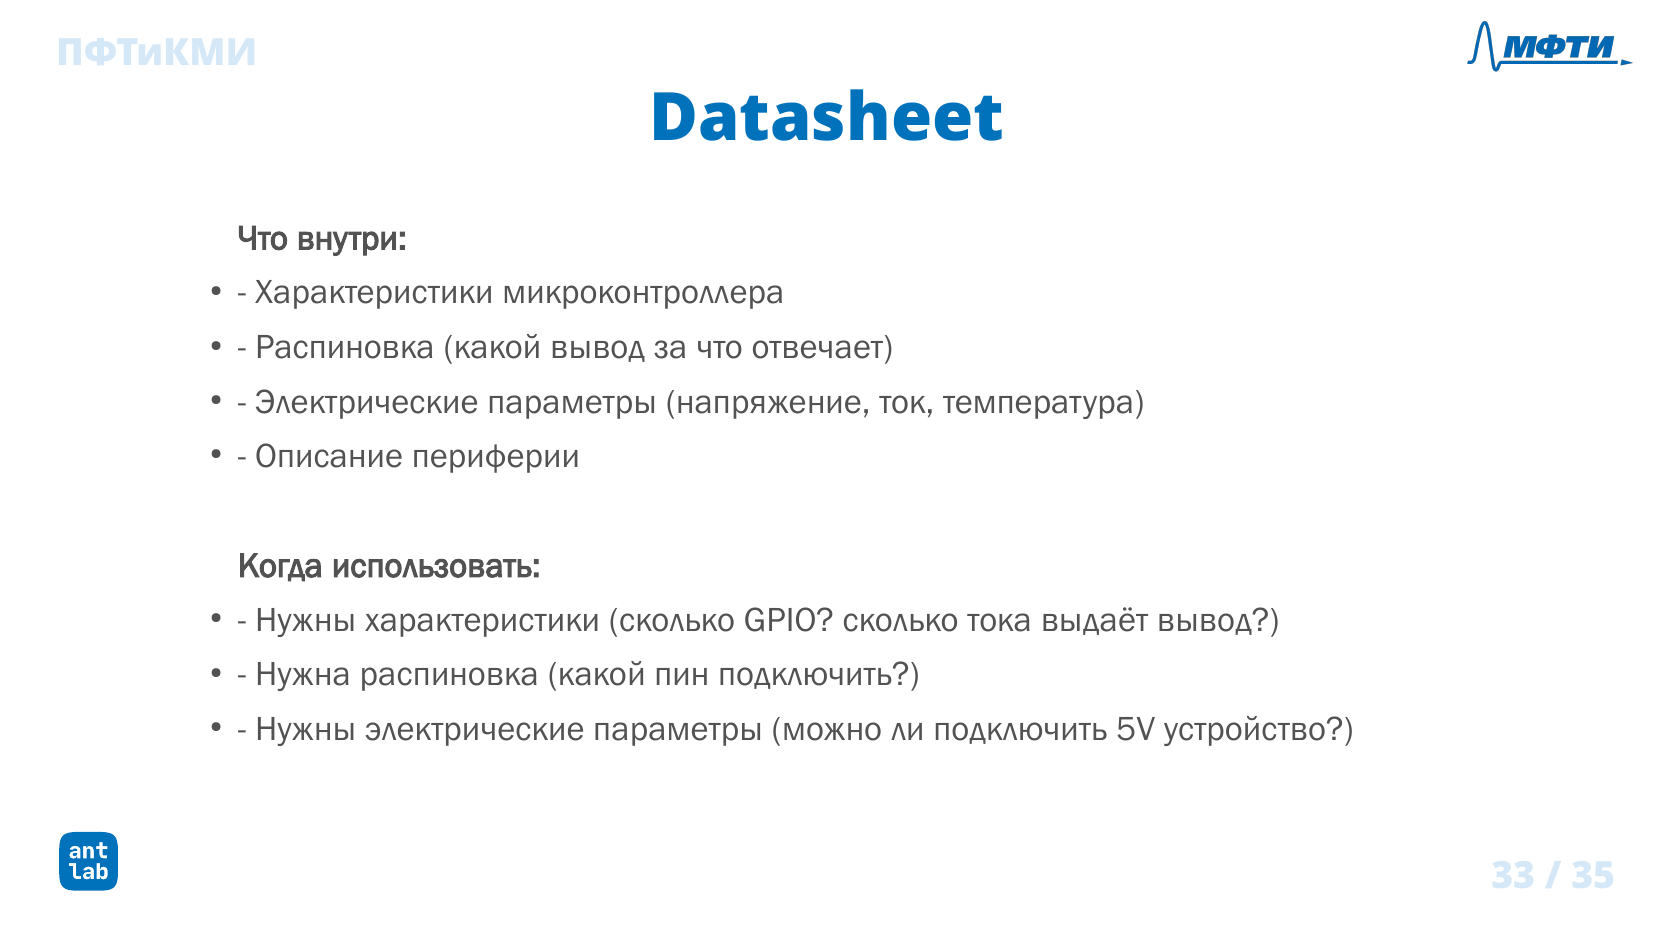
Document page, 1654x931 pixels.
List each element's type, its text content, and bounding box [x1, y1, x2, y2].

title Datasheet [82, 37, 1571, 193]
picture [1446, 0, 1654, 93]
list Что внутри: - Характеристики микроконтроллера - Распиновка (какой вывод за что отвечает) - Электрические параметры (напряжение, ток, температура) - Описание периферии Когда использовать: - Нужны характеристики (сколько GPIO? сколько тока выдаёт вывод?) - Нужна распиновка (какой пин подключить?) - Нужны электрические параметры (можно ли подключить 5V устройство?) [200, 217, 1595, 758]
